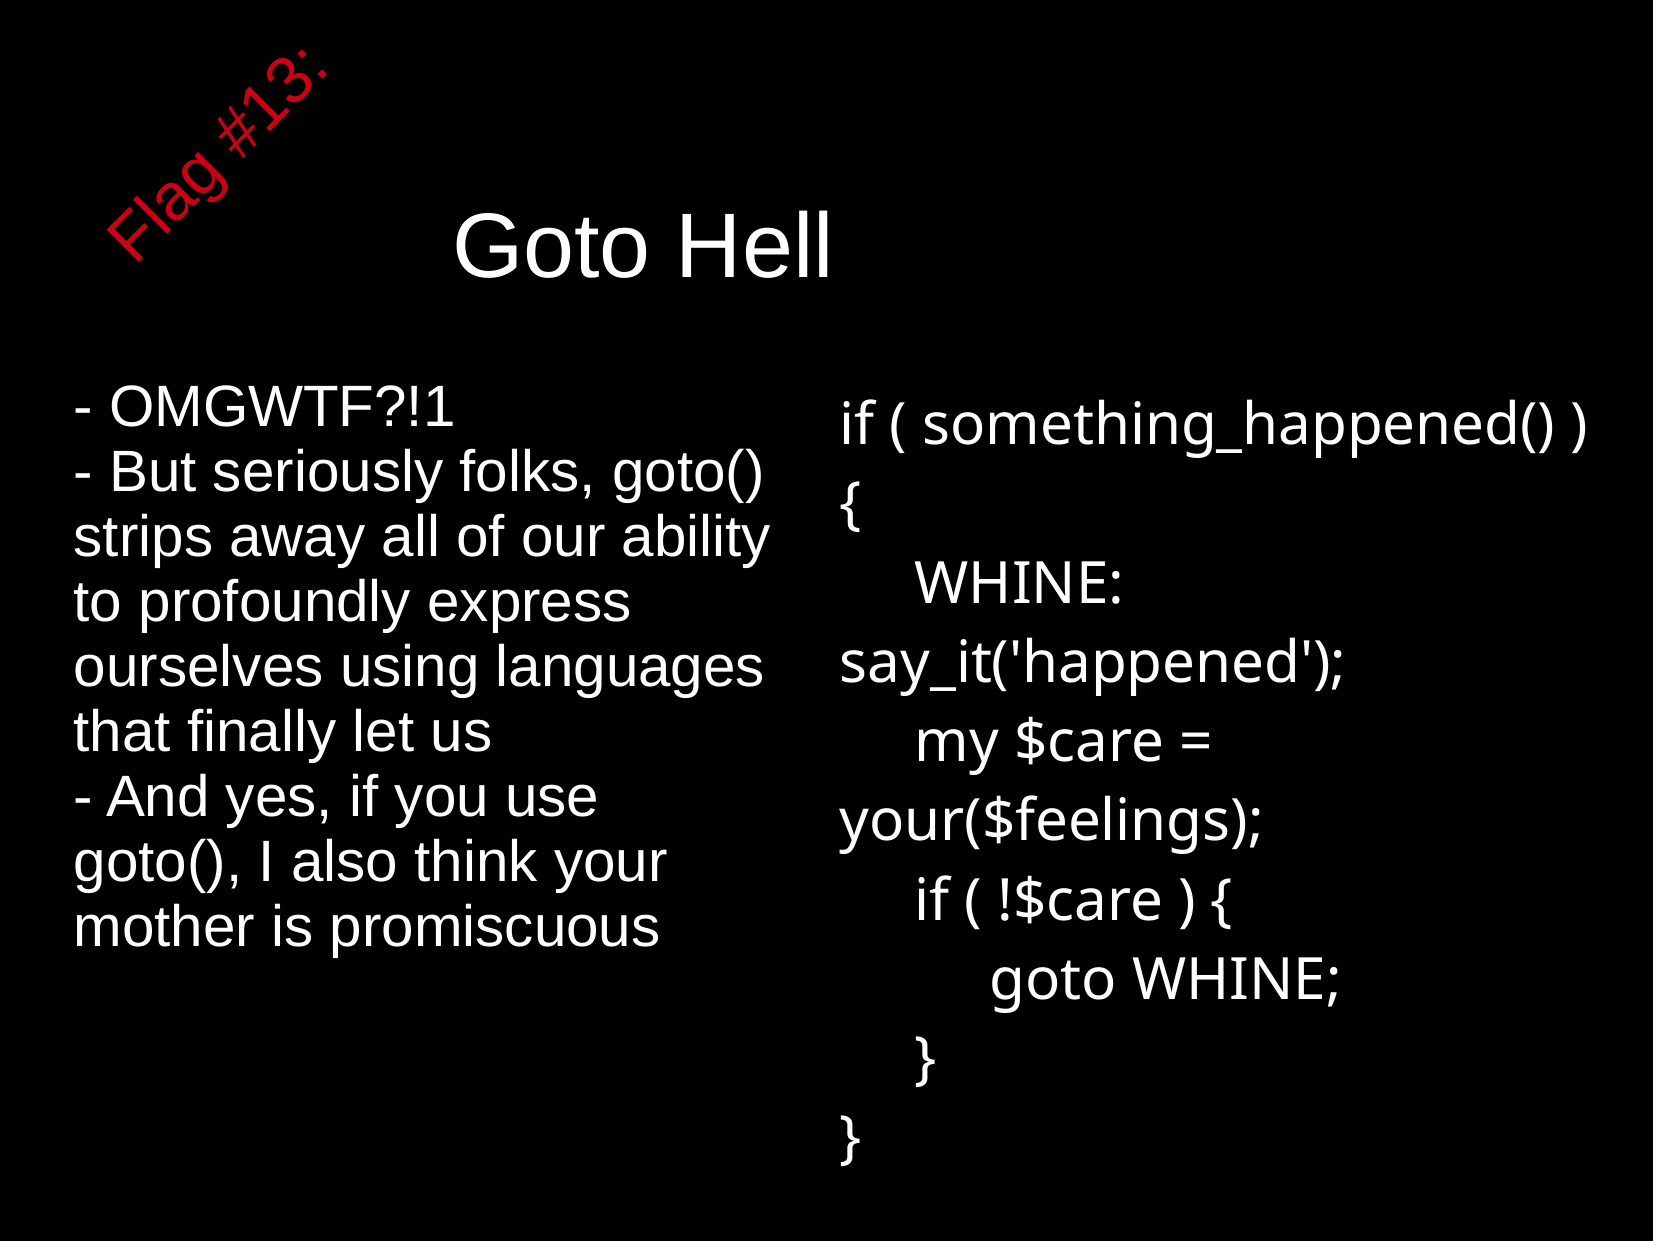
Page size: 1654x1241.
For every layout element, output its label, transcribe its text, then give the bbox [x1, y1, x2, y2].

text_box if ( something_happened() ) { WHINE: say_it('happened'); my $care = your($feelings); if ( !$care ) { goto WHINE; } } [825, 375, 1613, 1126]
text_box - OMGWTF?!1 - But seriously folks, goto() strips away all of our ability to profoundly express ourselves using languages that finally let us - And yes, if you use goto(), I also think your mother is promiscuous [58, 366, 788, 1117]
text_box Flag #13: [77, 14, 361, 298]
text_box Goto Hell [437, 187, 848, 317]
